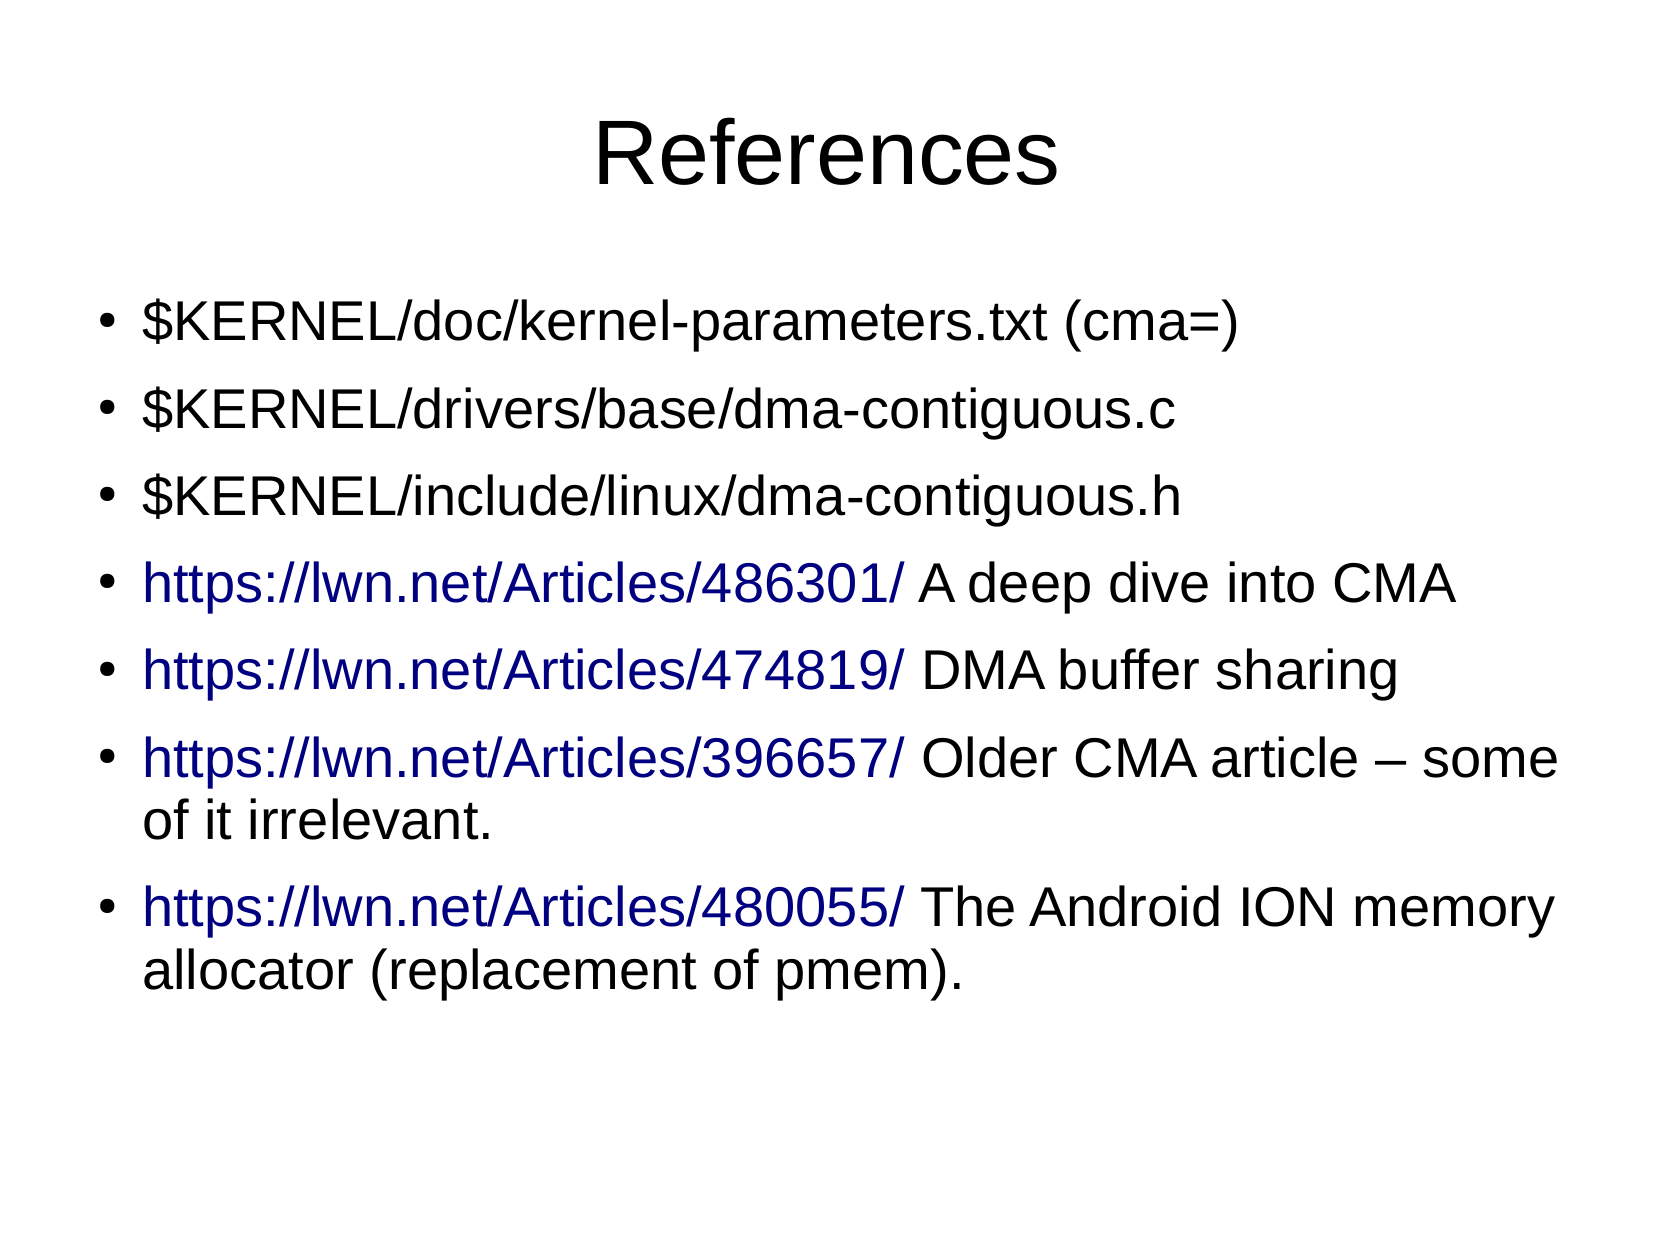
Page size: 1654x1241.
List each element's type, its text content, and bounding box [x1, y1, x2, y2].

list $KERNEL/doc/kernel-parameters.txt (cma=) $KERNEL/drivers/base/dma-contiguous.c $KERNEL/include/linux/dma-contiguous.h https://lwn.net/Articles/486301/ A deep dive into CMA https://lwn.net/Articles/474819/ DMA buffer sharing https://lwn.net/Articles/396657/ Older CMA article – some of it irrelevant. https://lwn.net/Articles/480055/ The Android ION memory allocator (replacement of pmem). [82, 290, 1571, 1010]
title References [82, 49, 1571, 257]
